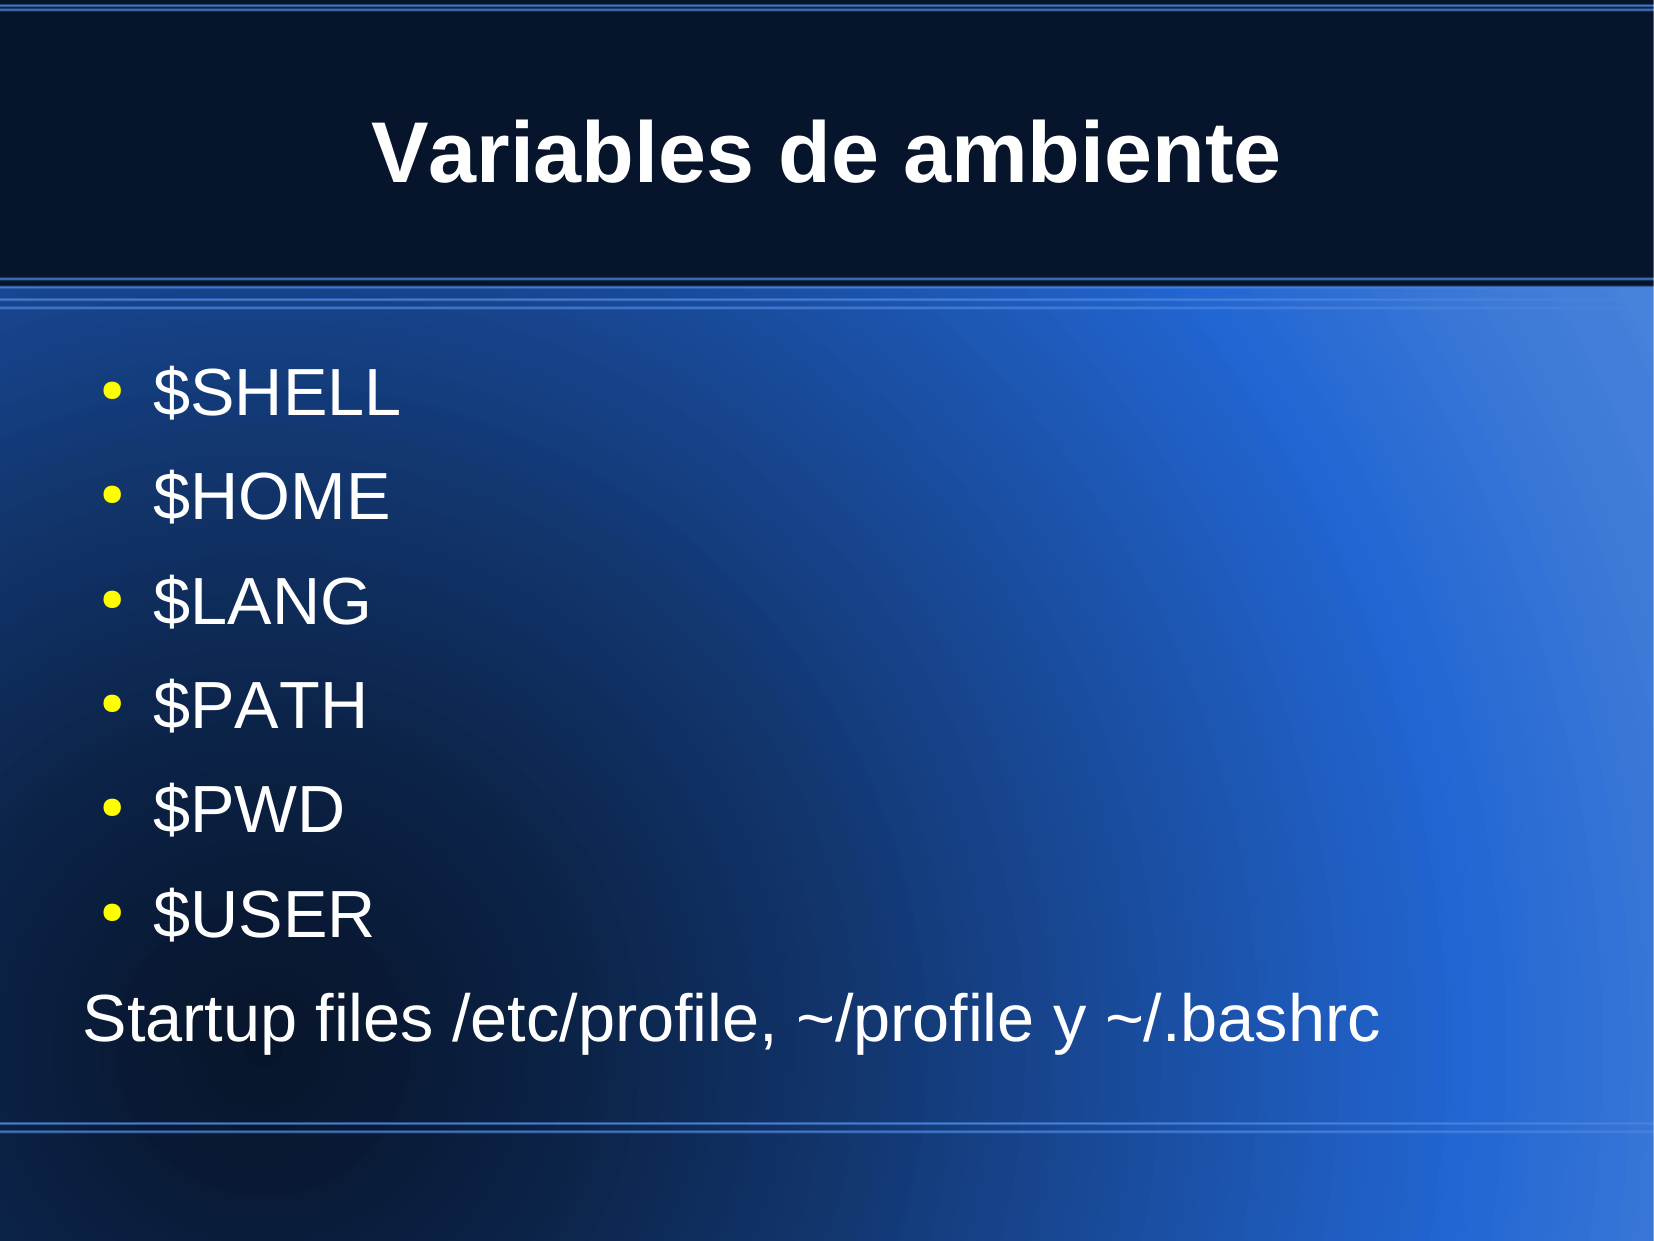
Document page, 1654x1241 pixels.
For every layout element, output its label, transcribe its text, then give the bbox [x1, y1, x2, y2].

picture [0, 0, 1654, 1241]
title Variables de ambiente [82, 49, 1571, 257]
list $SHELL $HOME $LANG $PATH $PWD $USER Startup files /etc/profile, ~/profile y ~/.bashrc [82, 355, 1571, 1075]
